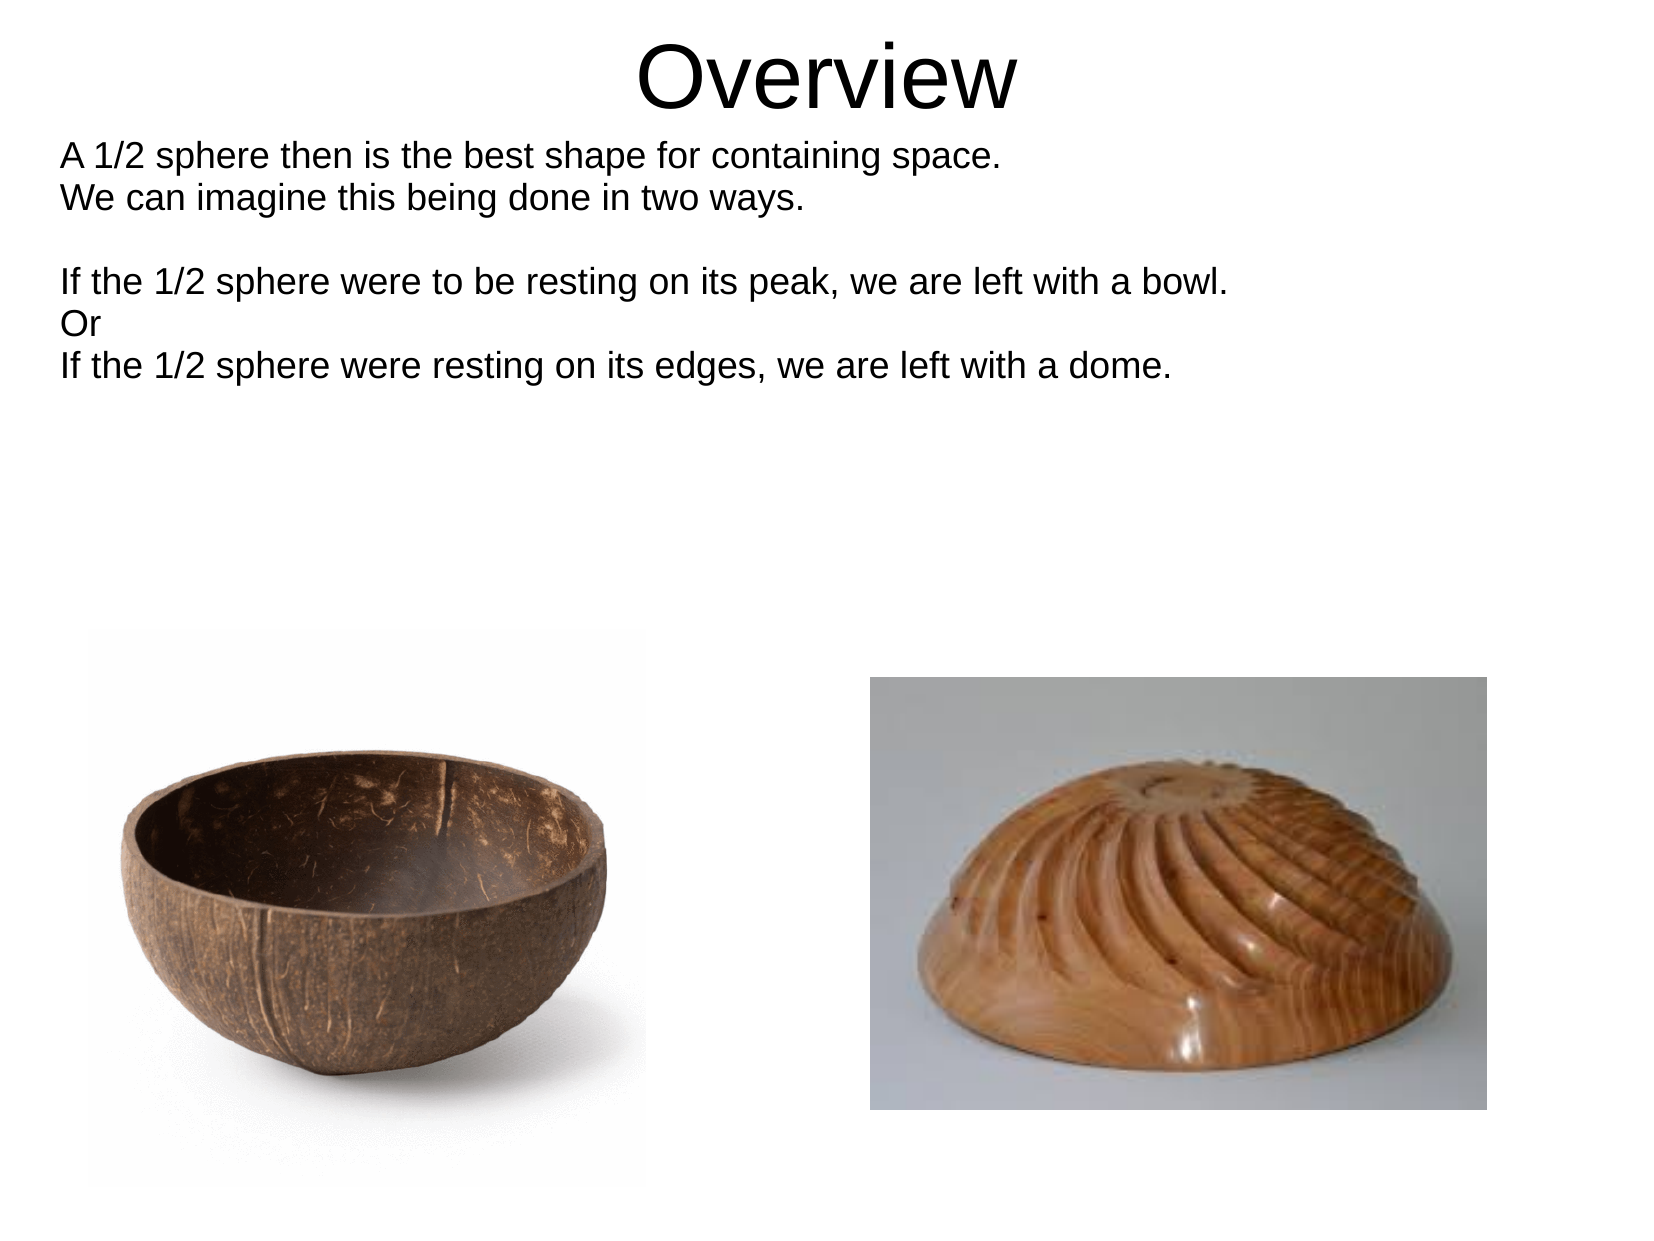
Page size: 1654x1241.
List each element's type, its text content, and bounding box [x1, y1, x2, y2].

title Overview [82, 25, 1571, 126]
picture [870, 677, 1487, 1111]
text_box A 1/2 sphere then is the best shape for containing space. We can imagine this being done in two ways. If the 1/2 sphere were to be resting on its peak, we are left with a bowl. Or If the 1/2 sphere were resting on its edges, we are left with a dome. [45, 126, 1606, 647]
picture [88, 629, 646, 1187]
